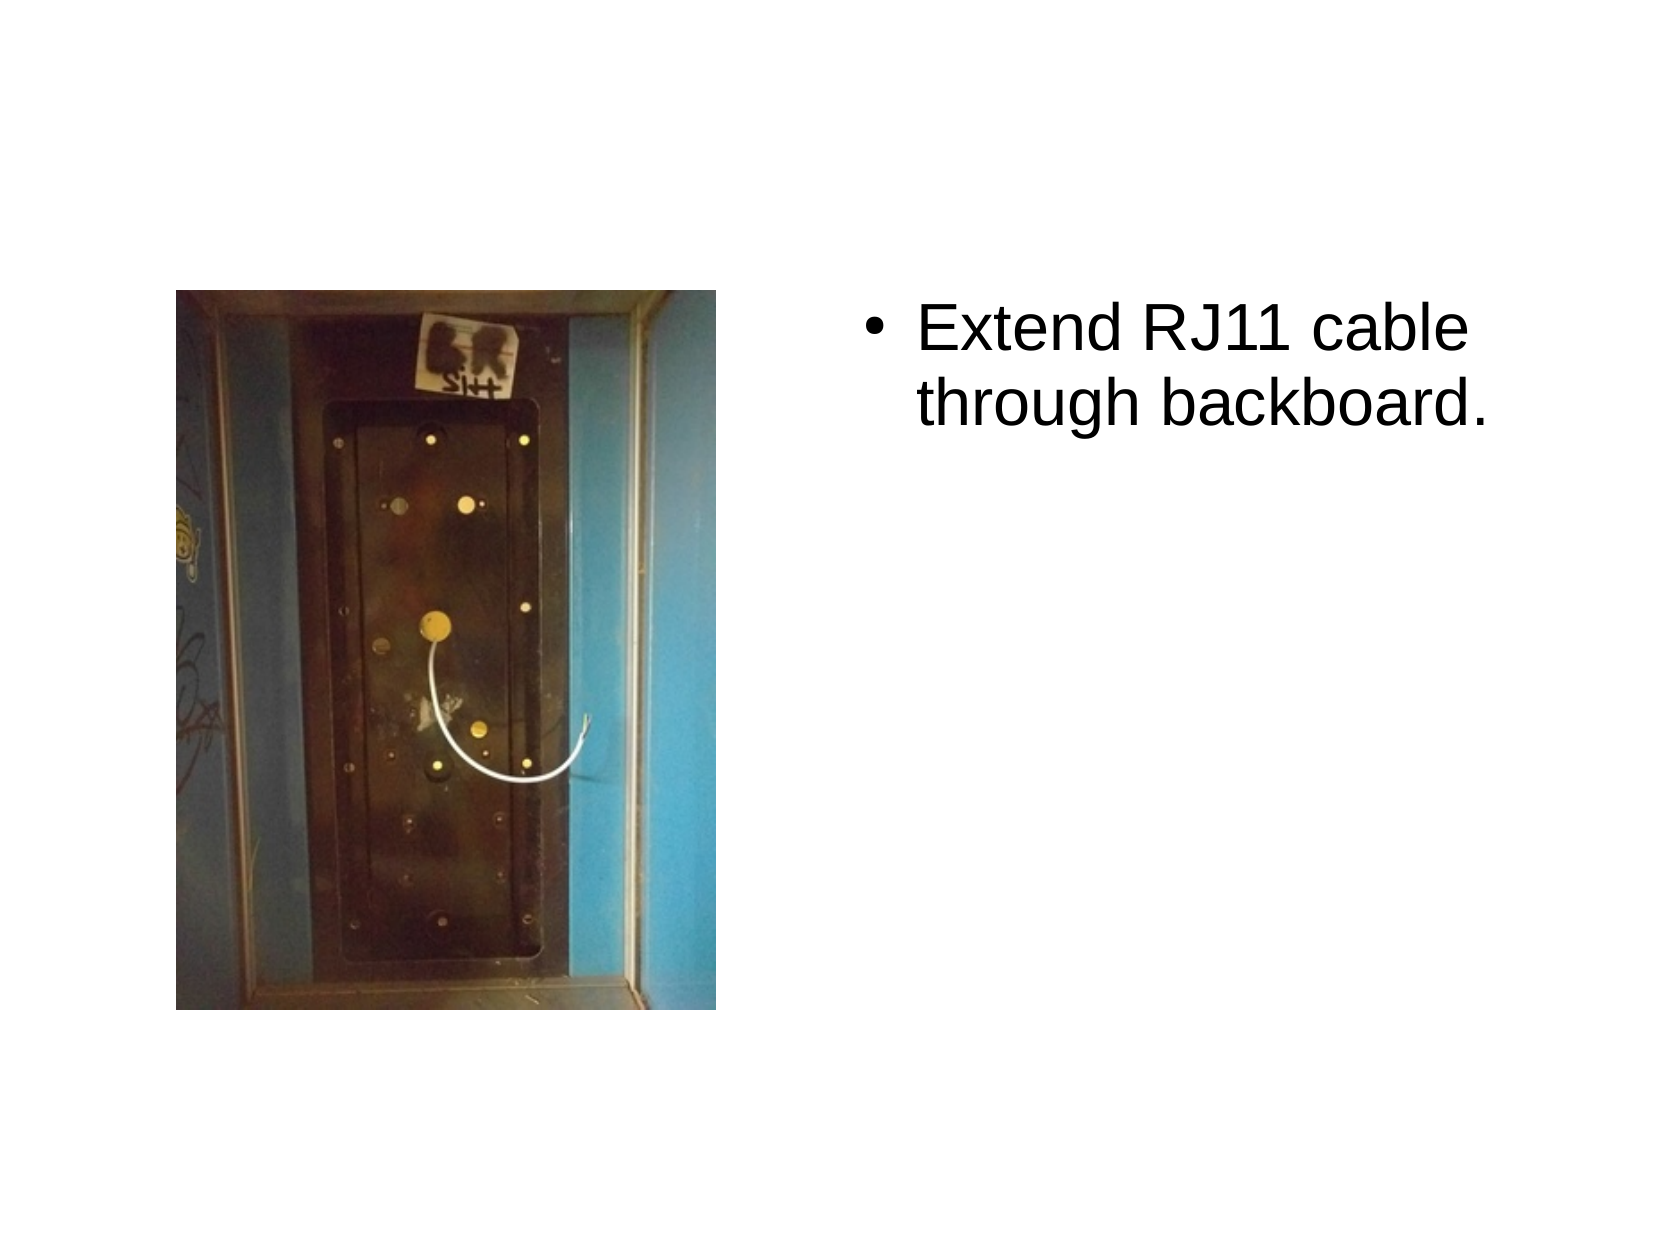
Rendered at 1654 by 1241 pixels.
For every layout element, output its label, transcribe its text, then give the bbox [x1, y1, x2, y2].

list Extend RJ11 cable through backboard. [845, 290, 1572, 1010]
picture [176, 290, 716, 1010]
